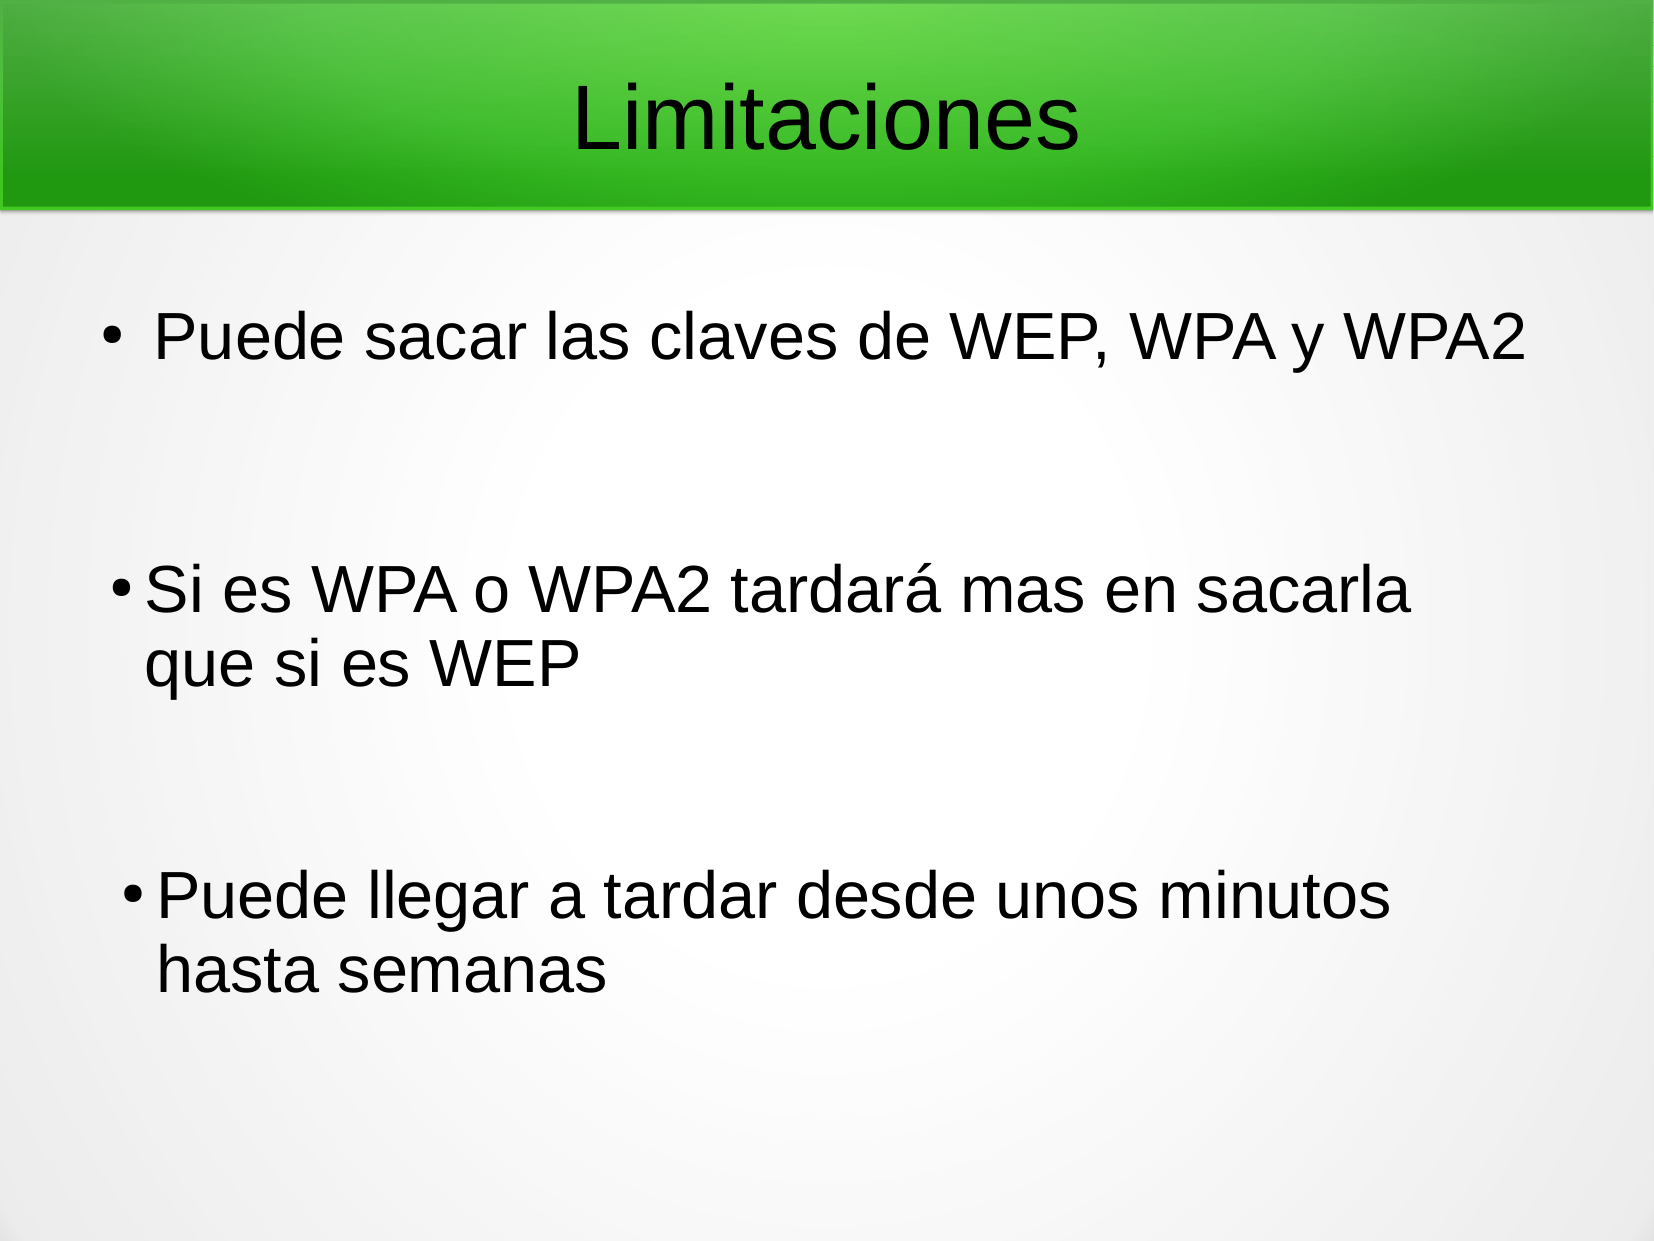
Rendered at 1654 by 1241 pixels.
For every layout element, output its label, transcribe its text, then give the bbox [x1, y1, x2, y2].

title Limitaciones [82, 47, 1571, 189]
text_box Si es WPA o WPA2 tardará mas en sacarla que si es WEP [94, 544, 1453, 709]
list Puede sacar las claves de WEP, WPA y WPA2 [82, 299, 1571, 390]
text_box Puede llegar a tardar desde unos minutos hasta semanas [106, 850, 1465, 1015]
